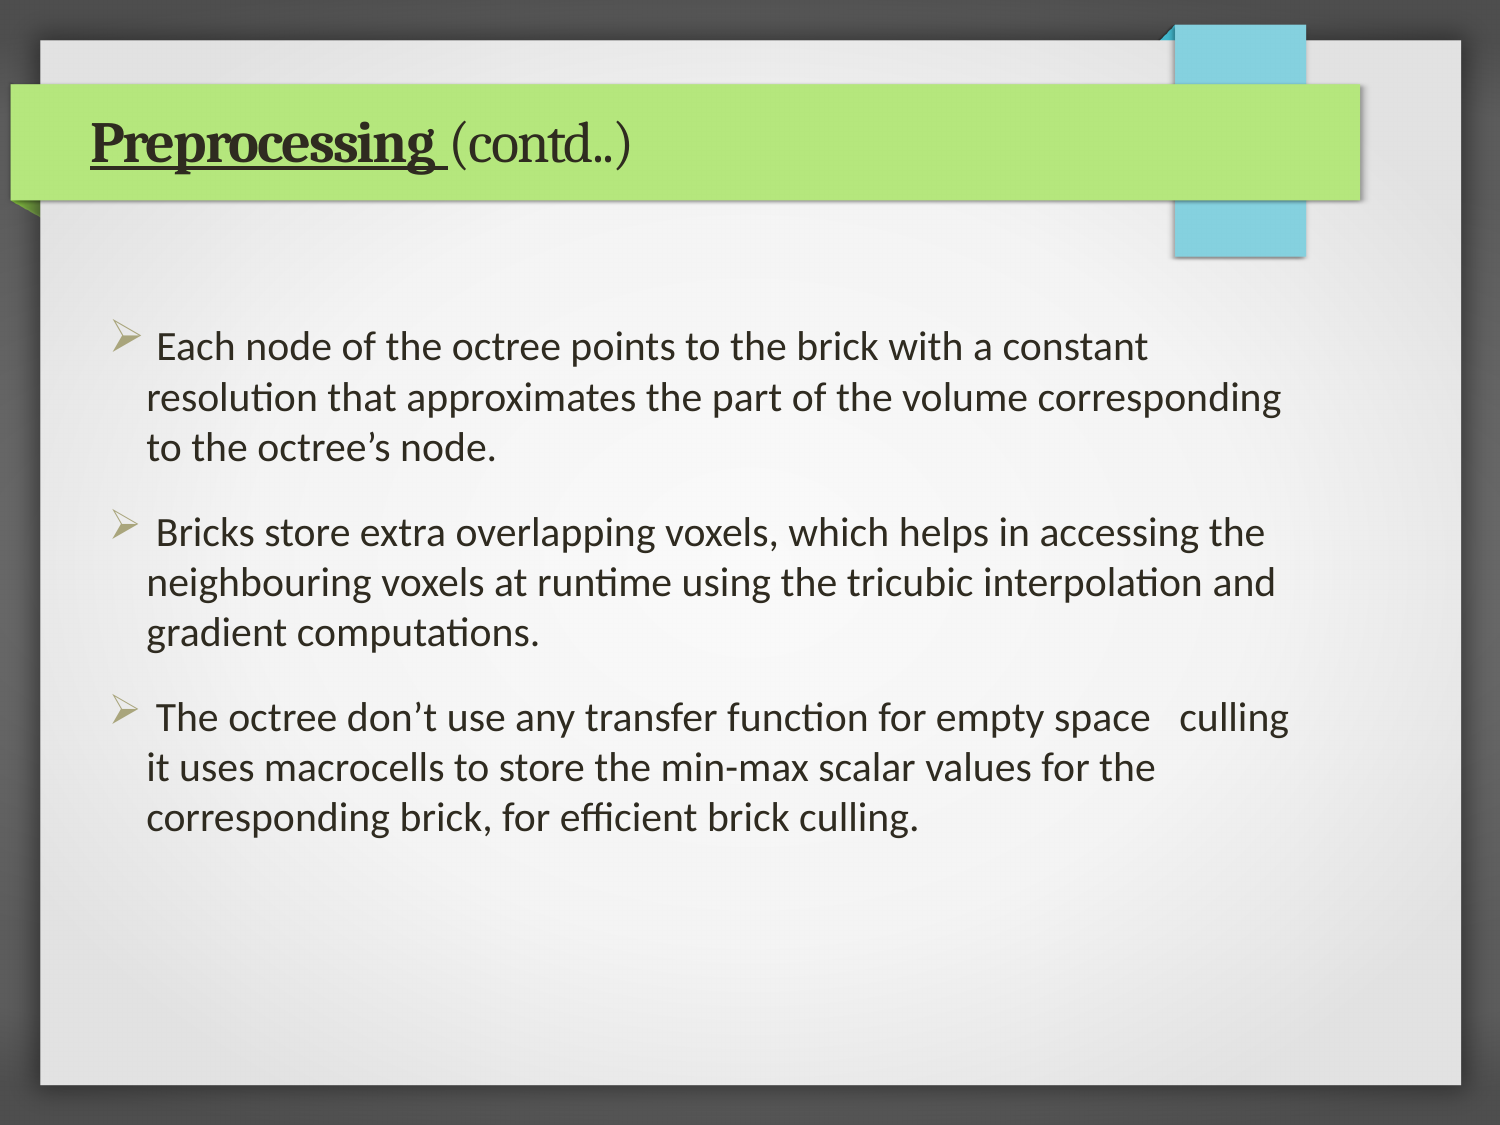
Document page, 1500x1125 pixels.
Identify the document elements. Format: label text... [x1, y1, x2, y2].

picture [0, 0, 1500, 1125]
list Each node of the octree points to the brick with a constant resolution that approximates the part of the volume corresponding to the octree’s node. Bricks store extra overlapping voxels, which helps in accessing the neighbouring voxels at runtime using the tricubic interpolation and gradient computations. The octree don’t use any transfer function for empty space culling it uses macrocells to store the min-max scalar values for the corresponding brick, for efficient brick culling. [75, 307, 1325, 1095]
title Preprocessing (contd..) [75, 45, 1325, 233]
